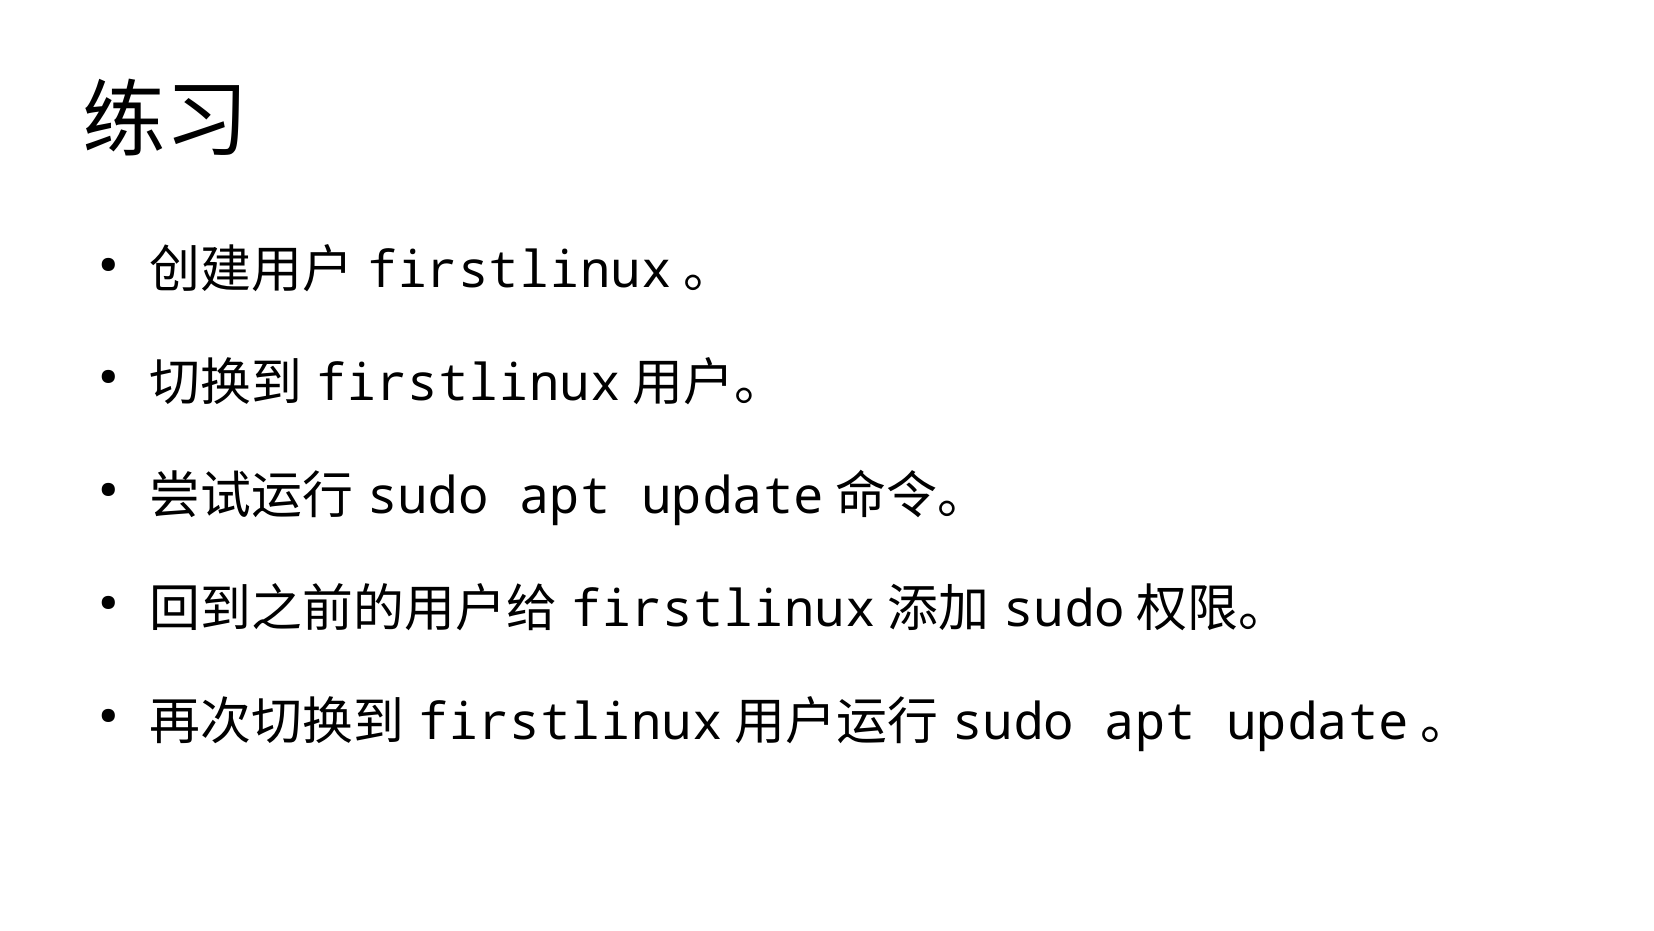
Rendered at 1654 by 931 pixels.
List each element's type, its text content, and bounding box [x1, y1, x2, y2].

title 练习 [82, 37, 1571, 189]
list 创建用户firstlinux。 切换到firstlinux用户。 尝试运行sudo apt update命令。 回到之前的用户给firstlinux添加sudo权限。 再次切换到firstlinux用户运行sudo apt update。 [82, 217, 1571, 758]
